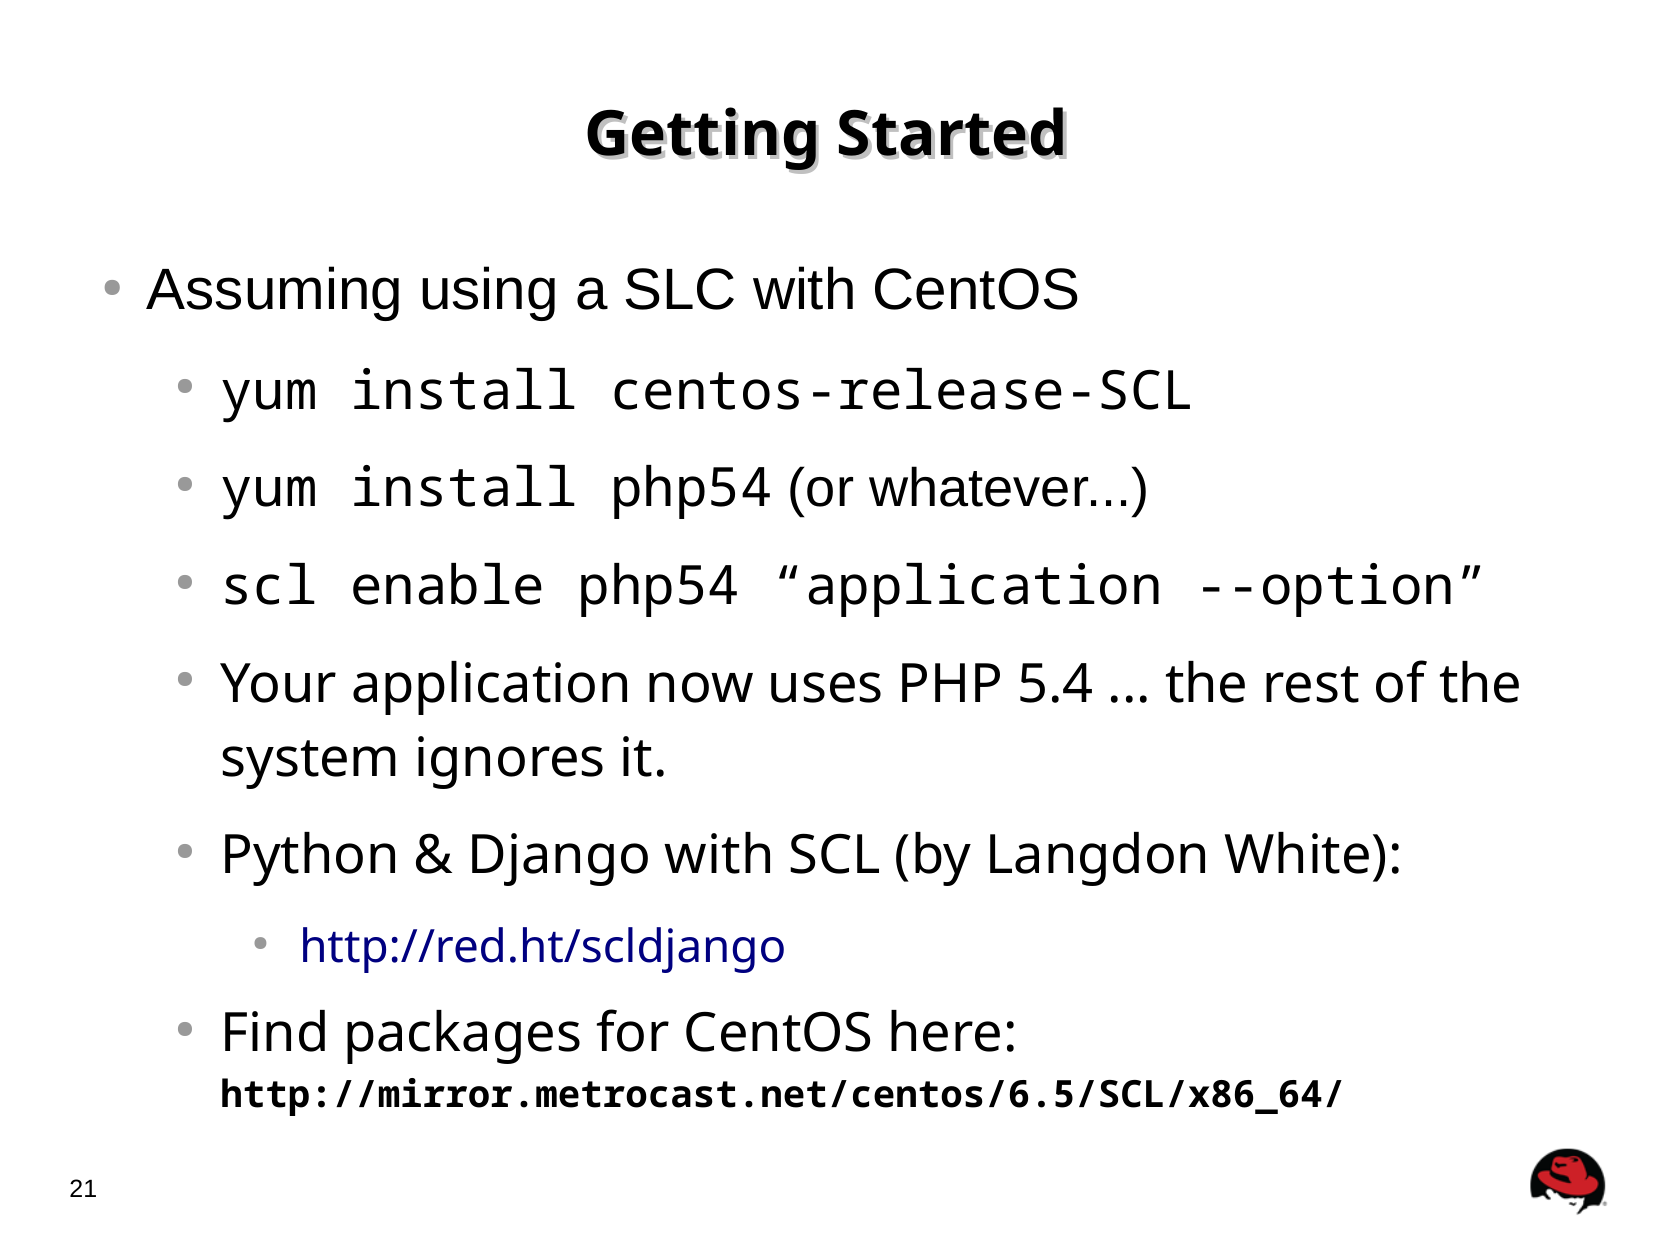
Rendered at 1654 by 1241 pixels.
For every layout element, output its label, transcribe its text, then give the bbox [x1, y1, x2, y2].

picture [1529, 1146, 1613, 1224]
title Getting Started [82, 37, 1571, 226]
list Assuming using a SLC with CentOS yum install centos-release-SCL yum install php54 (or whatever...) scl enable php54 “application --option” Your application now uses PHP 5.4 ... the rest of the system ignores it. Python & Django with SCL (by Langdon White): http://red.ht/scldjango Find packages for CentOS here: http://mirror.metrocast.net/centos/6.5/SCL/x86_64/ [86, 256, 1576, 1051]
